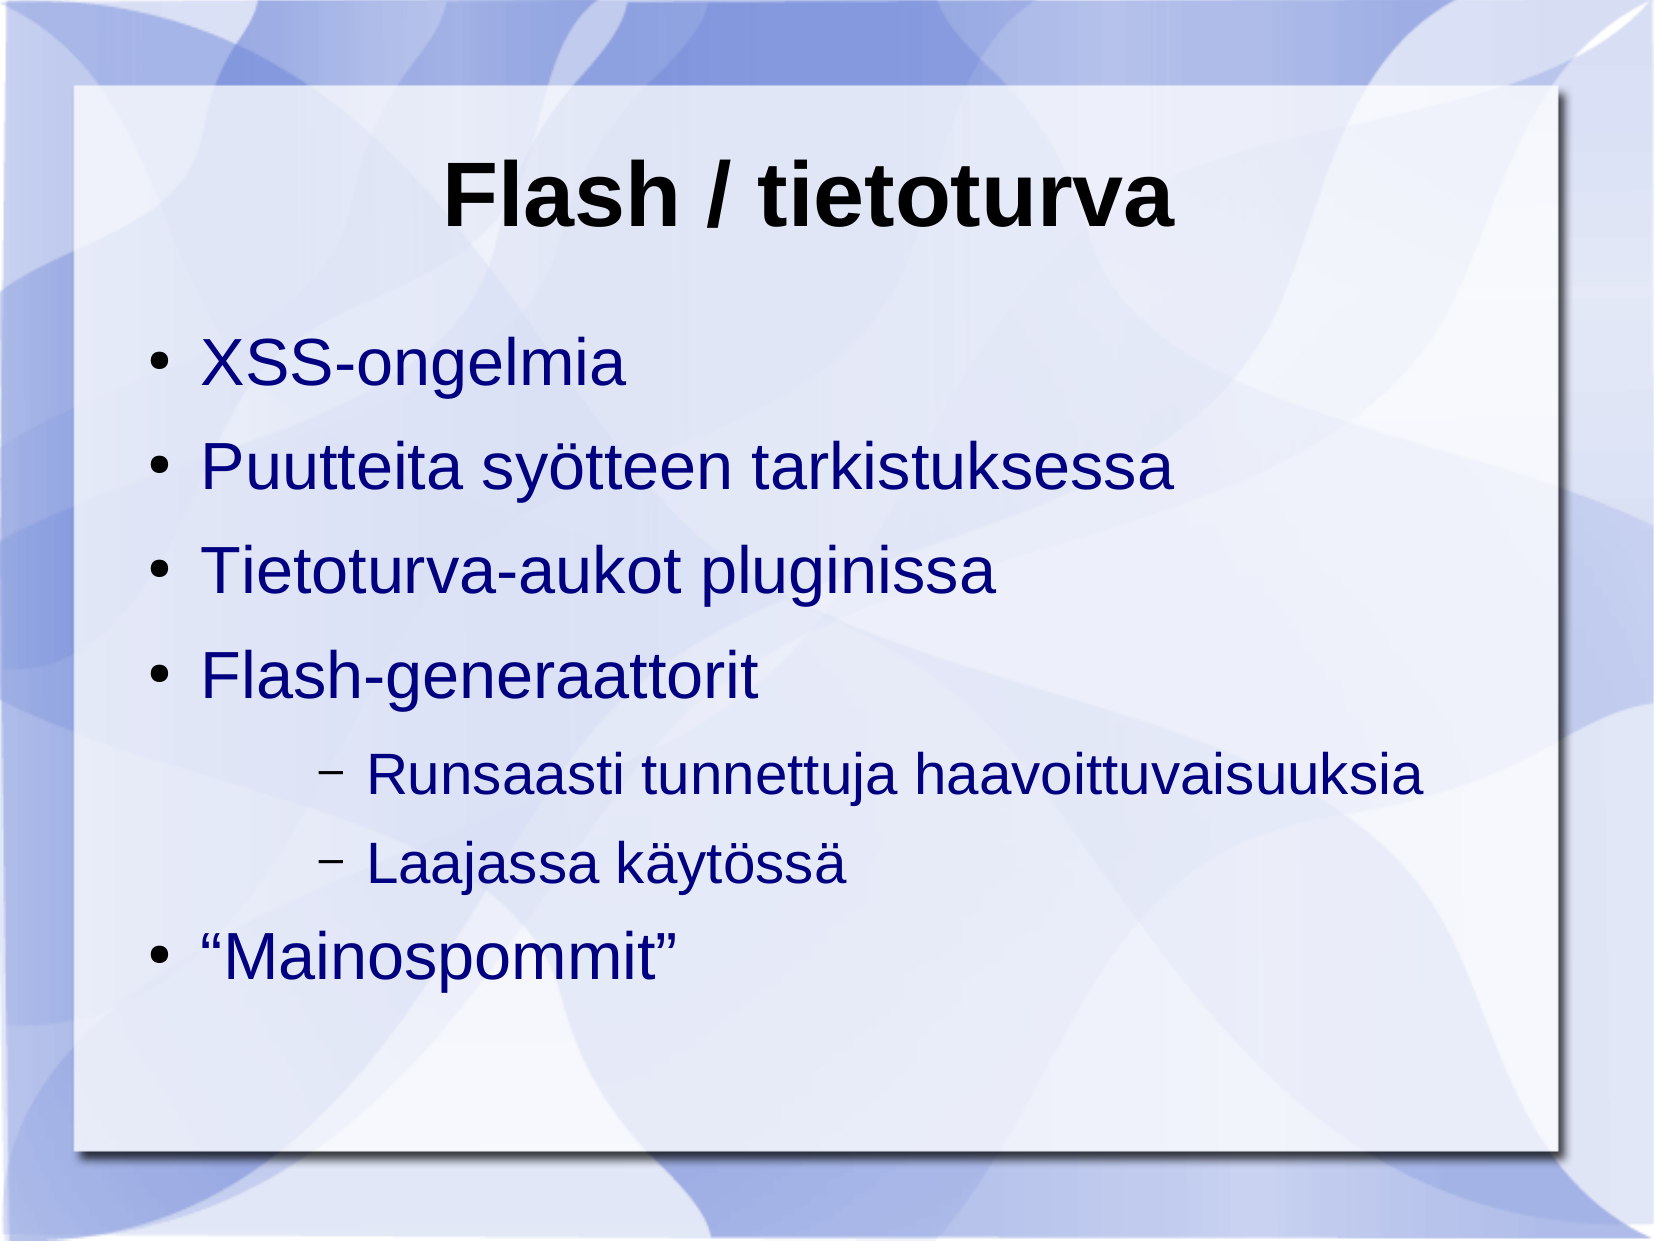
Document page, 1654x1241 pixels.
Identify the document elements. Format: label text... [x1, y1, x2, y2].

title Flash / tietoturva [82, 90, 1536, 298]
list XSS-ongelmia Puutteita syötteen tarkistuksessa Tietoturva-aukot pluginissa Flash-generaattorit Runsaasti tunnettuja haavoittuvaisuuksia Laajassa käytössä “Mainospommit” [129, 324, 1489, 993]
picture [0, 0, 1654, 1241]
